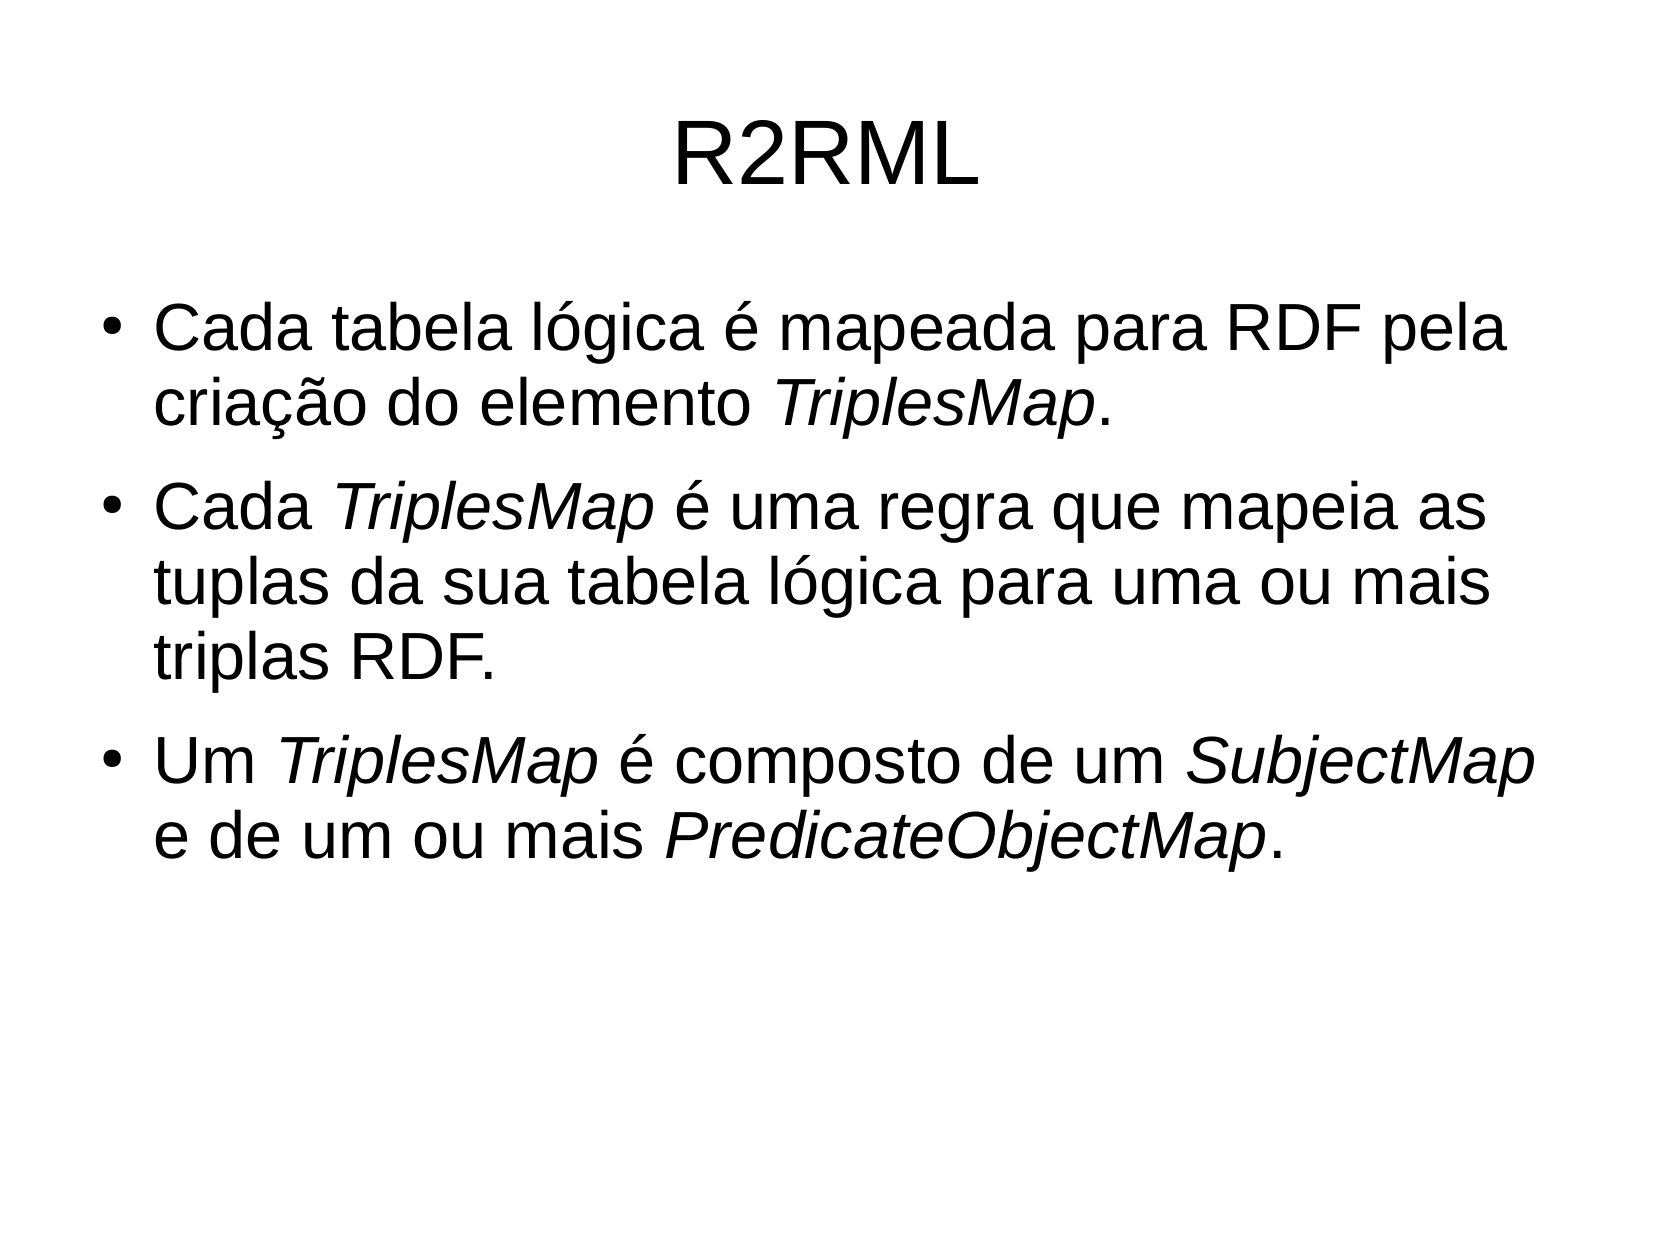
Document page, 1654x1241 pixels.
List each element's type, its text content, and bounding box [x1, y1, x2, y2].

list Cada tabela lógica é mapeada para RDF pela criação do elemento TriplesMap. Cada TriplesMap é uma regra que mapeia as tuplas da sua tabela lógica para uma ou mais triplas RDF. Um TriplesMap é composto de um SubjectMap e de um ou mais PredicateObjectMap. [82, 290, 1571, 1094]
title R2RML [82, 56, 1571, 250]
